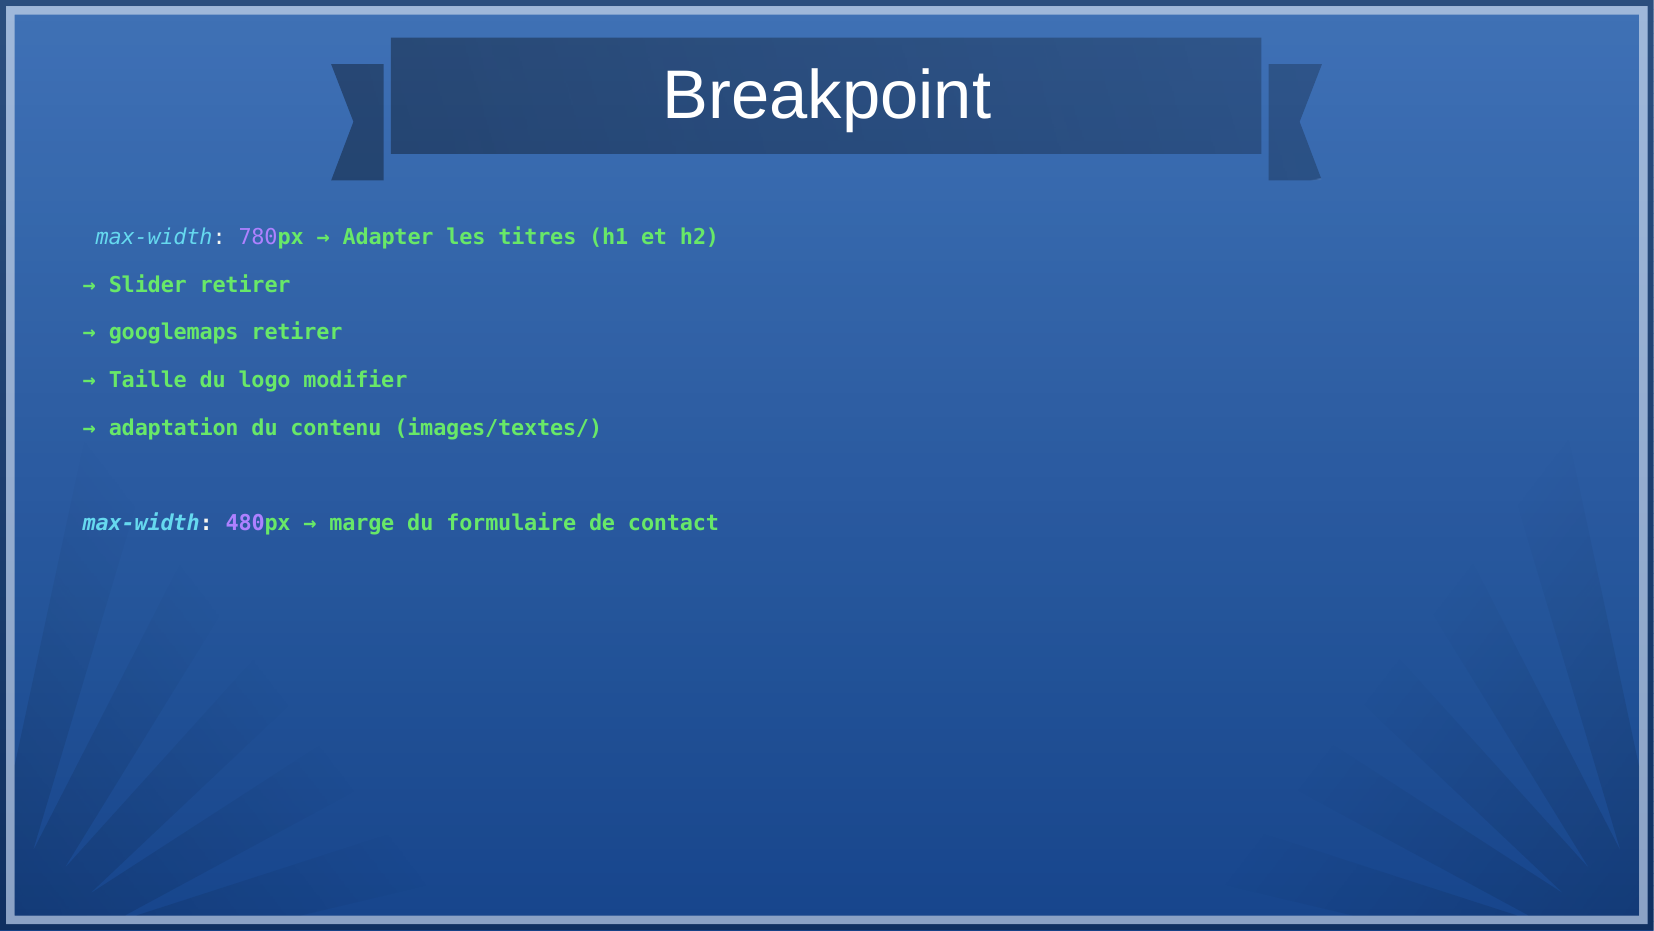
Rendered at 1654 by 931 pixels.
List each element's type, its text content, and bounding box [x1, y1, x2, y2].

title Breakpoint [389, 35, 1264, 154]
list max-width: 780px → Adapter les titres (h1 et h2) → Slider retirer → googlemaps retirer → Taille du logo modifier → adaptation du contenu (images/textes/) max-width: 480px → marge du formulaire de contact [82, 224, 1571, 848]
